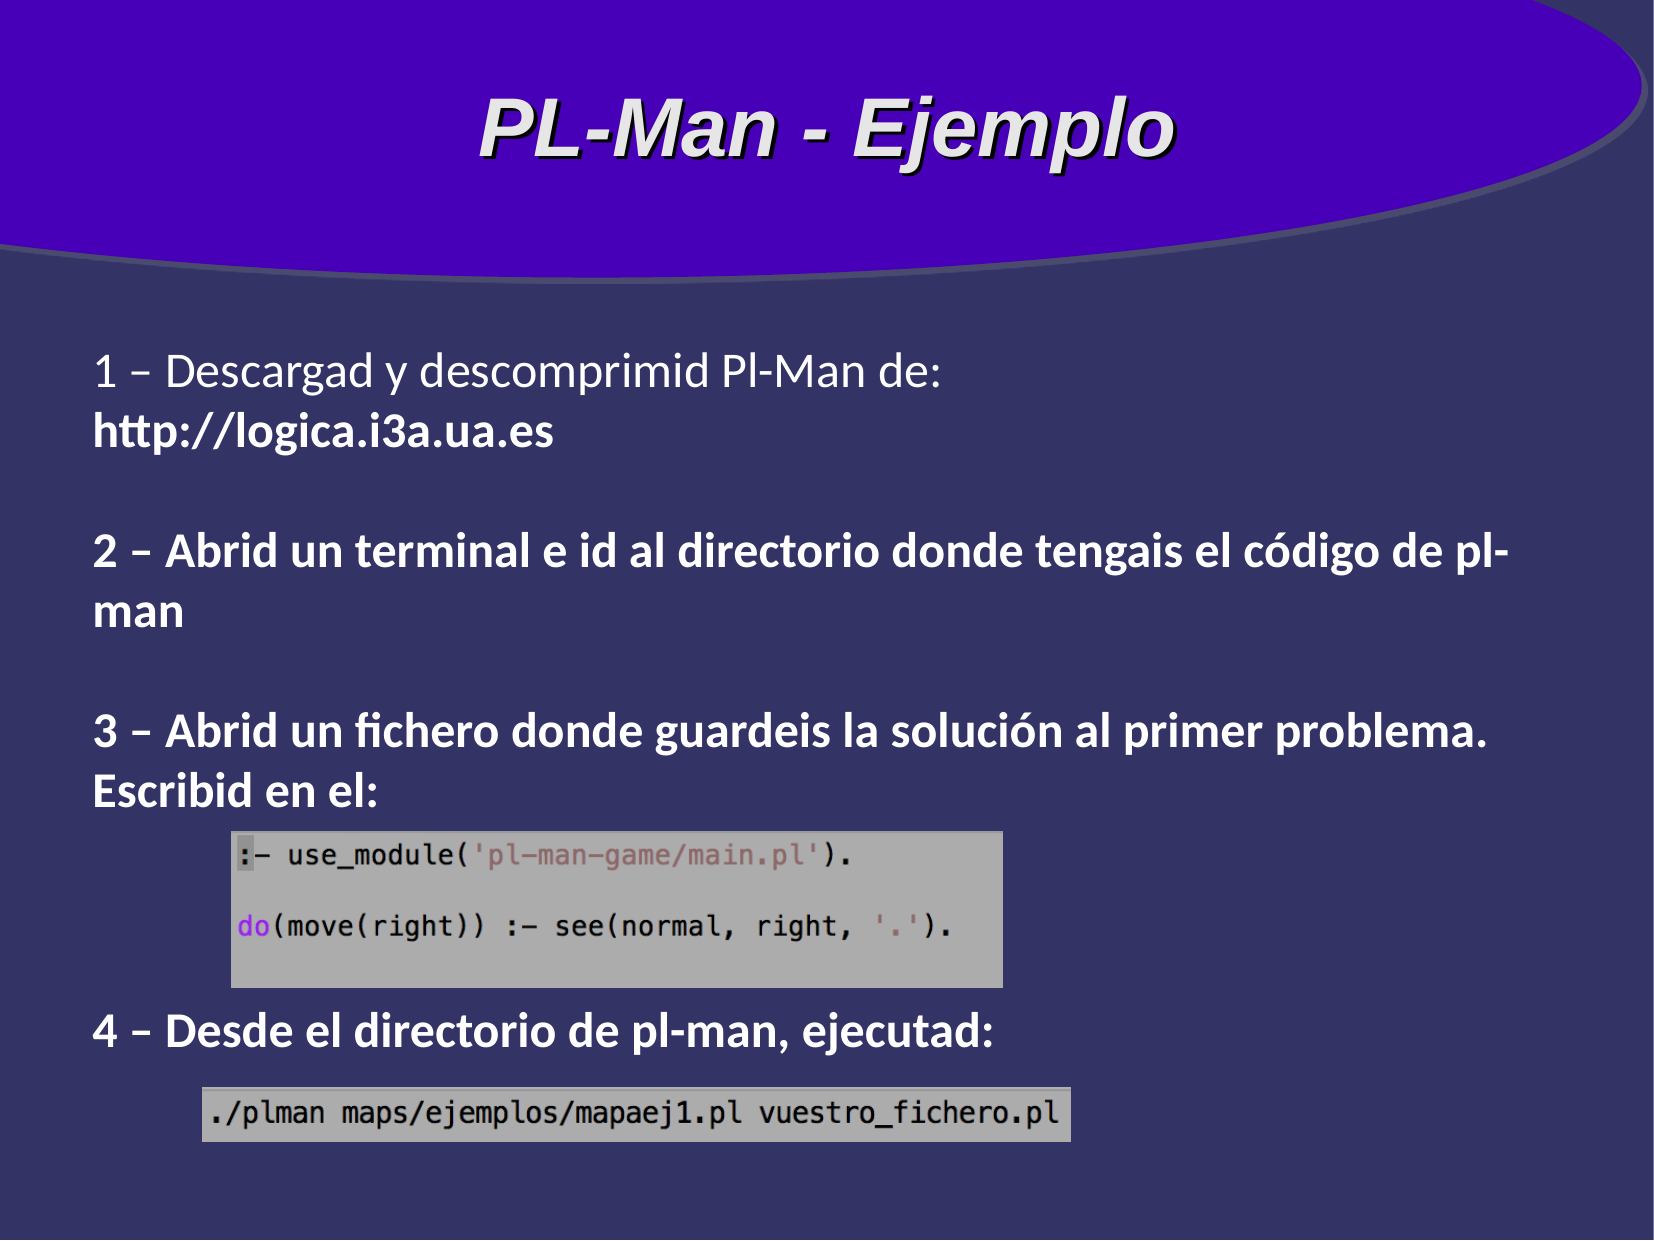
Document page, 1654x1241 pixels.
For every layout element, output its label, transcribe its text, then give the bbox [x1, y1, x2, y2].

text_box PL-Man - Ejemplo [121, 72, 1534, 174]
picture [231, 831, 1003, 988]
picture [202, 1087, 1071, 1142]
text_box 1 – Descargad y descomprimid Pl-Man de: http://logica.i3a.ua.es 2 – Abrid un terminal e id al directorio donde tengais el código de pl-man 3 – Abrid un fichero donde guardeis la solución al primer problema. Escribid en el: 4 – Desde el directorio de pl-man, ejecutad: [77, 330, 1578, 1241]
